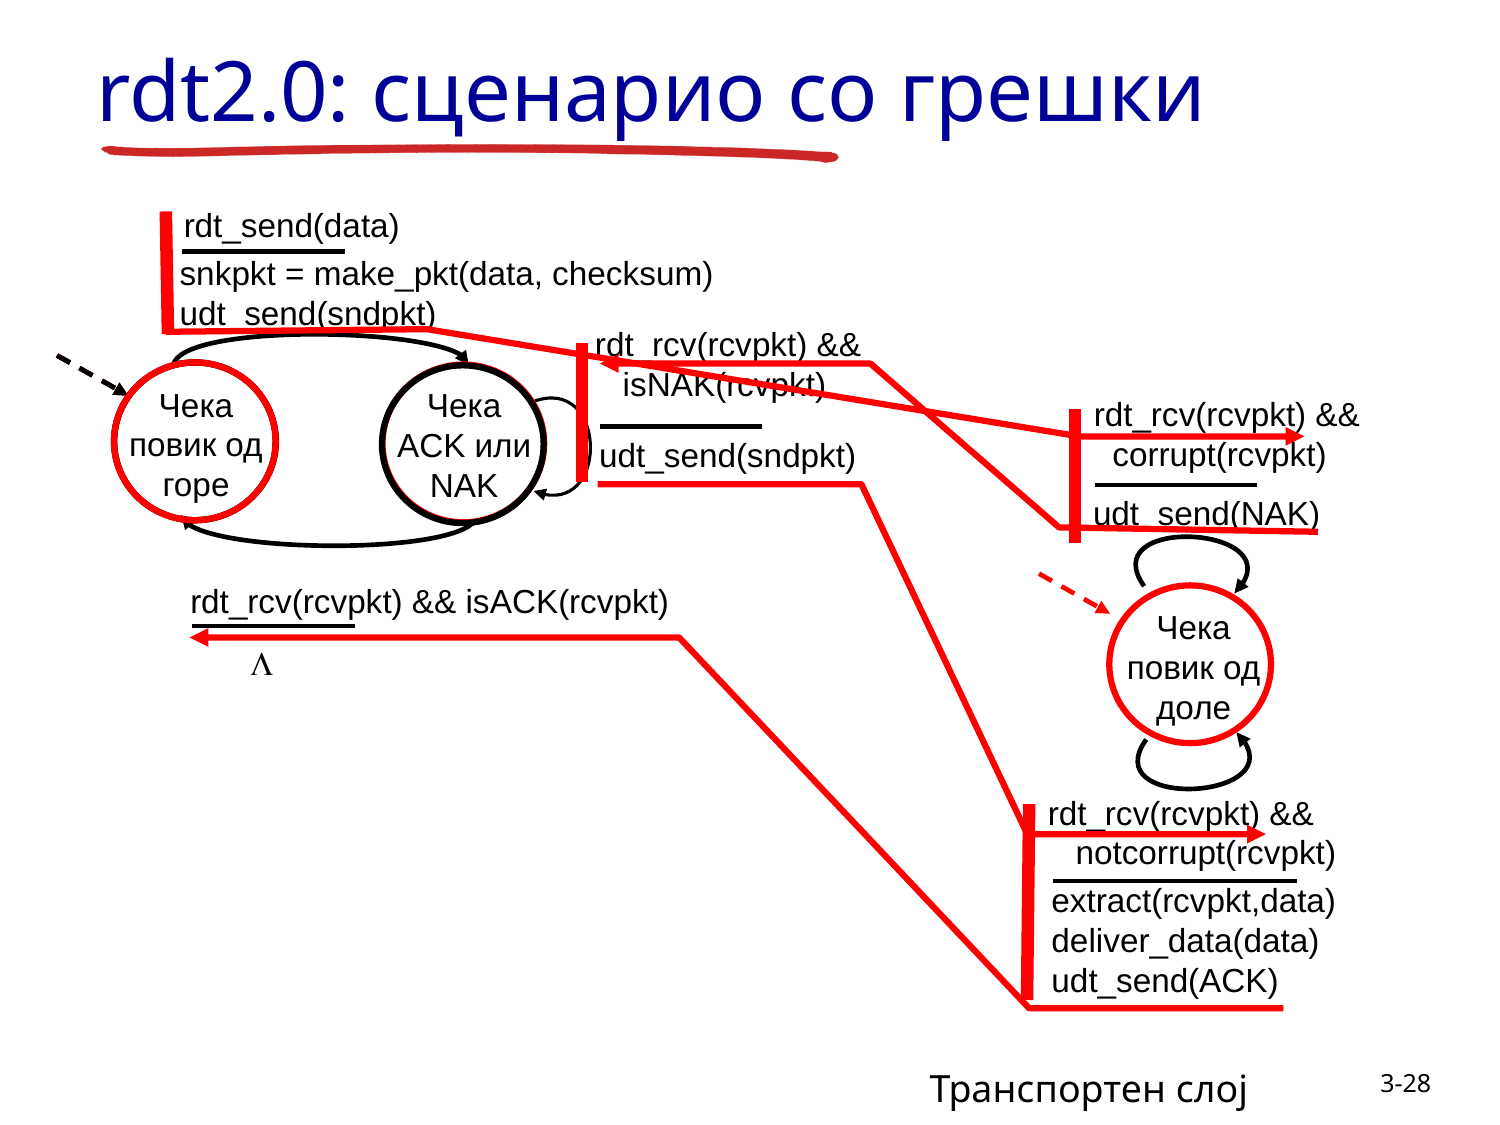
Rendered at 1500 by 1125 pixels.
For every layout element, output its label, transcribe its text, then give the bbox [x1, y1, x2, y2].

footer Транспортен слој [914, 1057, 1390, 1105]
text_box [128, 477, 262, 517]
text_box [1123, 700, 1258, 739]
text_box rdt_rcv(rcvpkt) && notcorrupt(rcvpkt) [1033, 784, 1387, 900]
text_box Чека ACK или NAK [513, 376, 553, 477]
slide_number 3-<number> [1365, 1060, 1477, 1106]
text_box Чека повик од доле [1095, 599, 1137, 700]
text_box [438, 477, 448, 493]
text_box [482, 477, 490, 485]
text_box [395, 477, 532, 519]
text_box rdt_send(data) [168, 196, 539, 268]
text_box rdt_rcv(rcvpkt) && isNAK(rcvpkt) [588, 359, 923, 420]
text_box rdt_rcv(rcvpkt) && isNAK(rcvpkt) [580, 315, 923, 404]
text_box Чека повик од горе [97, 376, 142, 477]
text_box Чека ACK или NAK [376, 376, 414, 477]
text_box [1153, 589, 1227, 599]
text_box udt_send(sndpkt) [584, 426, 874, 493]
text_box Чека повик од горе [118, 376, 272, 477]
text_box rdt_rcv(rcvpkt) && isACK(rcvpkt) [175, 572, 758, 620]
text_box Чека повик од доле [1243, 599, 1293, 700]
text_box [460, 478, 468, 488]
text_box Чека повик од доле [1113, 599, 1267, 700]
picture [98, 139, 848, 168]
text_box rdt_rcv(rcvpkt) && isNAK(rcvpkt) [683, 367, 912, 405]
text_box extract(rcvpkt,data) deliver_data(data) udt_send(ACK) [1036, 871, 1389, 974]
text_box Чека повик од горе [248, 376, 295, 477]
text_box snkpkt = make_pkt(data, checksum) udt_send(sndpkt) [174, 244, 763, 311]
text_box rdt_rcv(rcvpkt) && corrupt(rcvpkt) [1079, 385, 1394, 438]
title rdt2.0: сценарио со грешки [82, 30, 1357, 176]
text_box [158, 366, 232, 376]
text_box L [235, 634, 289, 690]
text_box Чека ACK или NAK [386, 376, 540, 477]
text_box [432, 369, 494, 376]
text_box udt_send(NAK) [1081, 484, 1379, 527]
